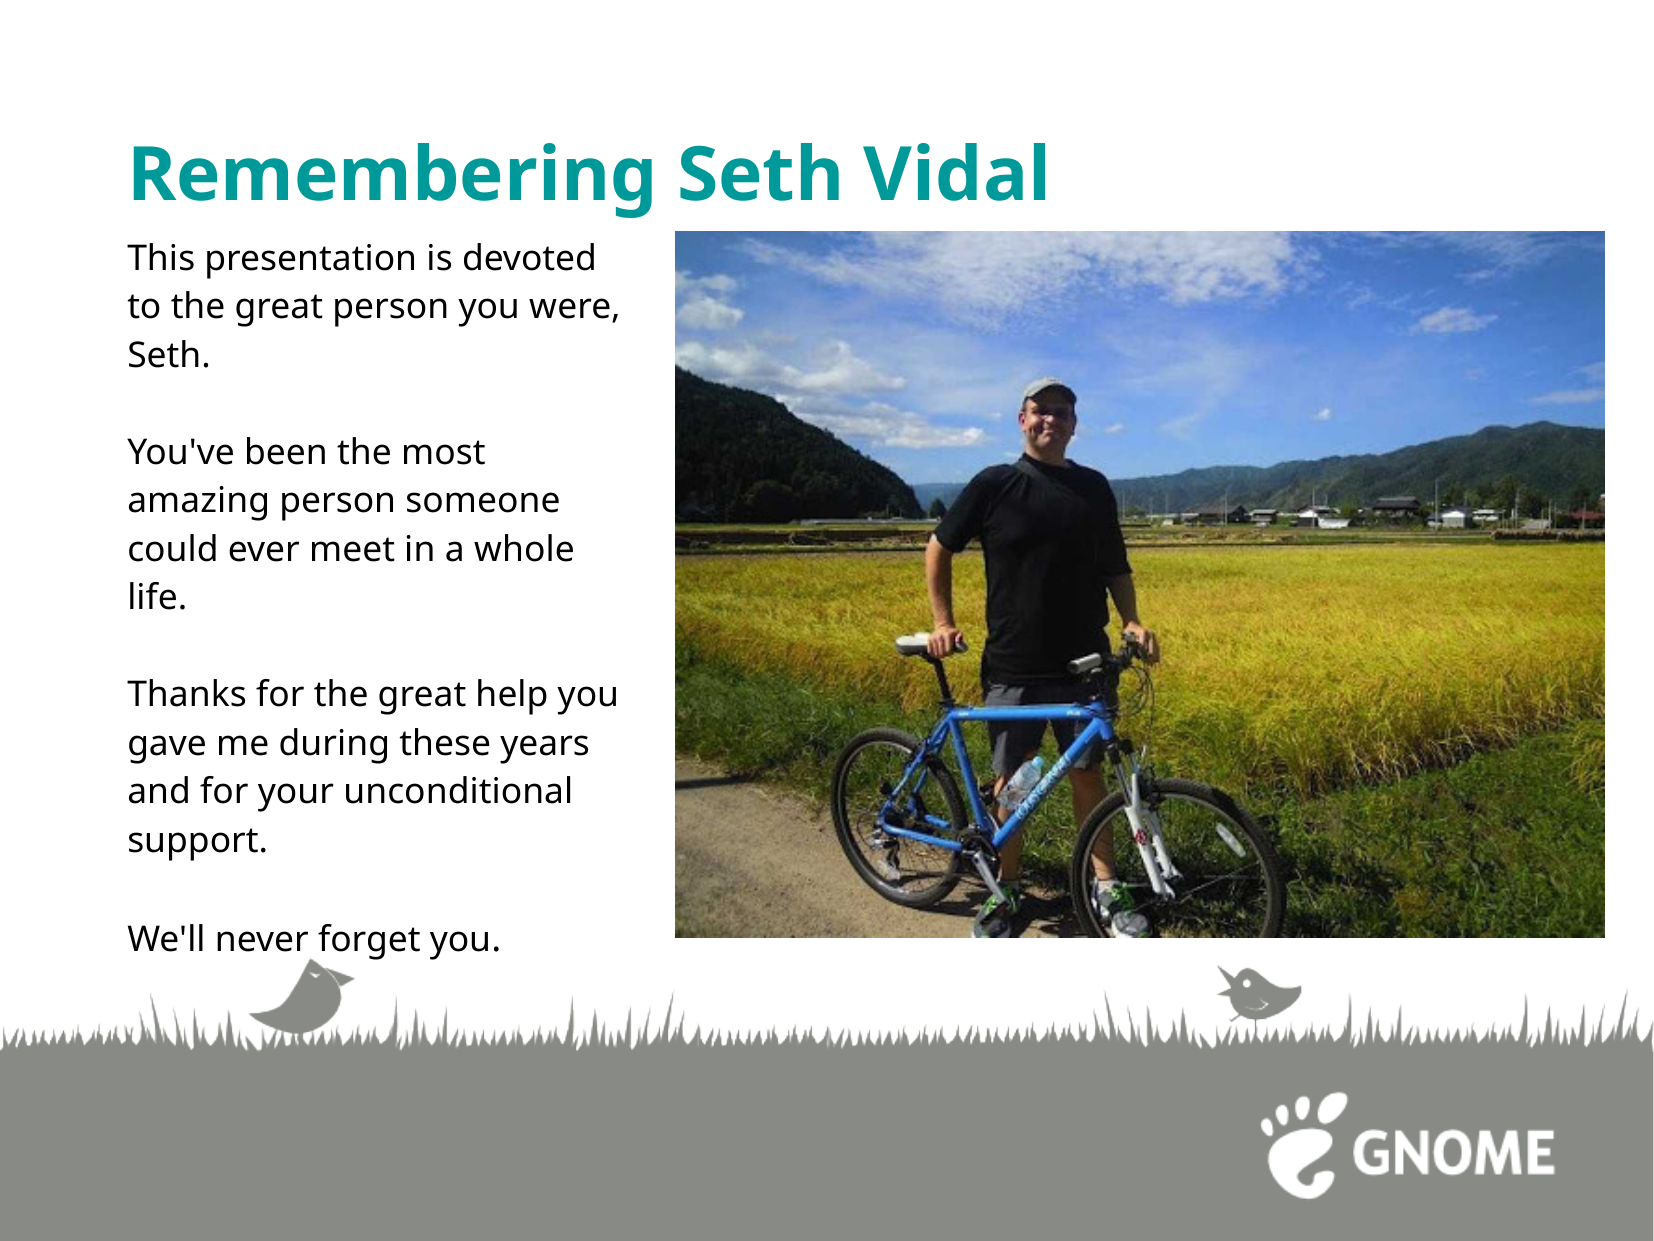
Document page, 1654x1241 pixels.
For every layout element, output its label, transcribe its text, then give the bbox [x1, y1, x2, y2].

text_box Remembering Seth Vidal [112, 112, 1276, 219]
text_box [453, 934, 463, 938]
picture [0, 0, 1654, 1241]
text_box [112, 219, 1276, 938]
text_box This presentation is devoted to the great person you were, Seth. You've been the most amazing person someone could ever meet in a whole life. Thanks for the great help you gave me during these years and for your unconditional support. We'll never forget you. [112, 225, 638, 867]
text_box [336, 934, 346, 938]
text_box [141, 930, 146, 938]
